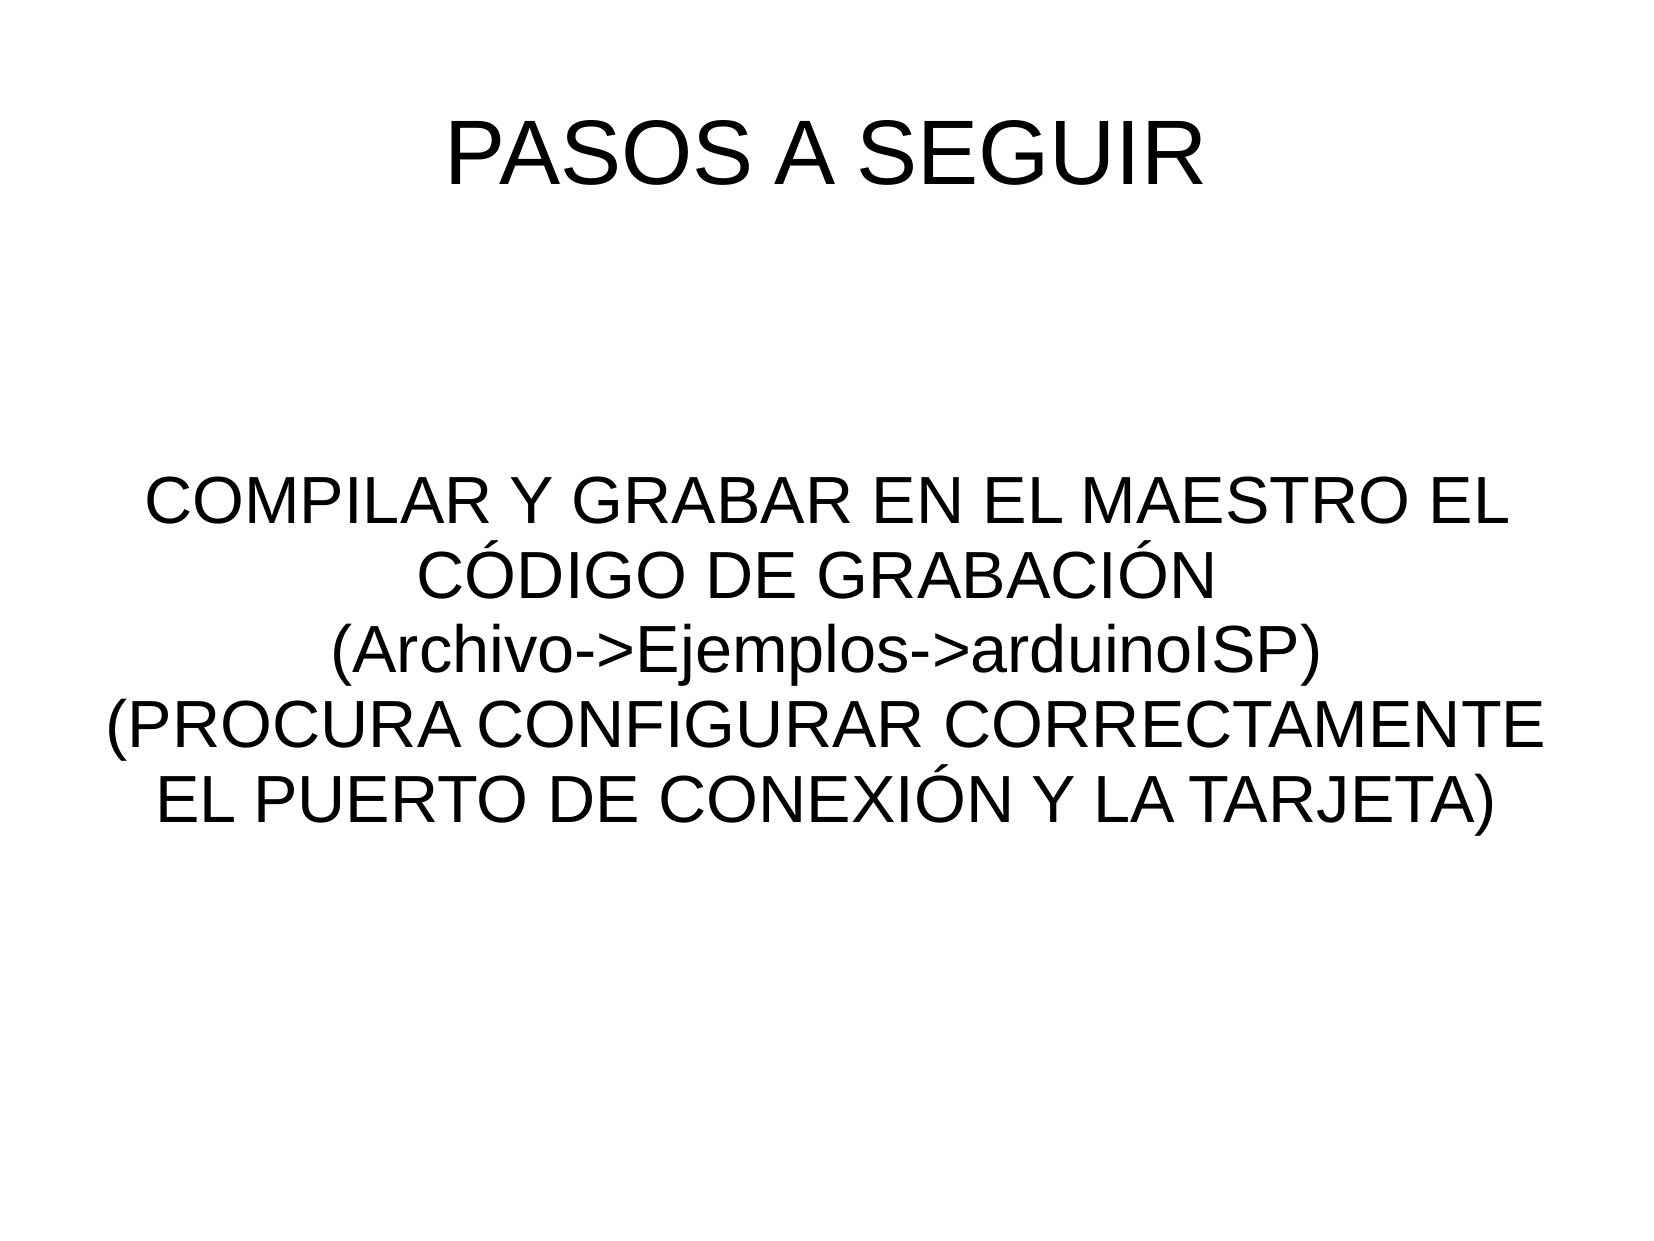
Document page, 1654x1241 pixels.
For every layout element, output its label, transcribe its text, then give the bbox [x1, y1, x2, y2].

subtitle COMPILAR Y GRABAR EN EL MAESTRO EL CÓDIGO DE GRABACIÓN (Archivo->Ejemplos->arduinoISP) (PROCURA CONFIGURAR CORRECTAMENTE EL PUERTO DE CONEXIÓN Y LA TARJETA) [82, 290, 1571, 1010]
title PASOS A SEGUIR [82, 49, 1571, 257]
